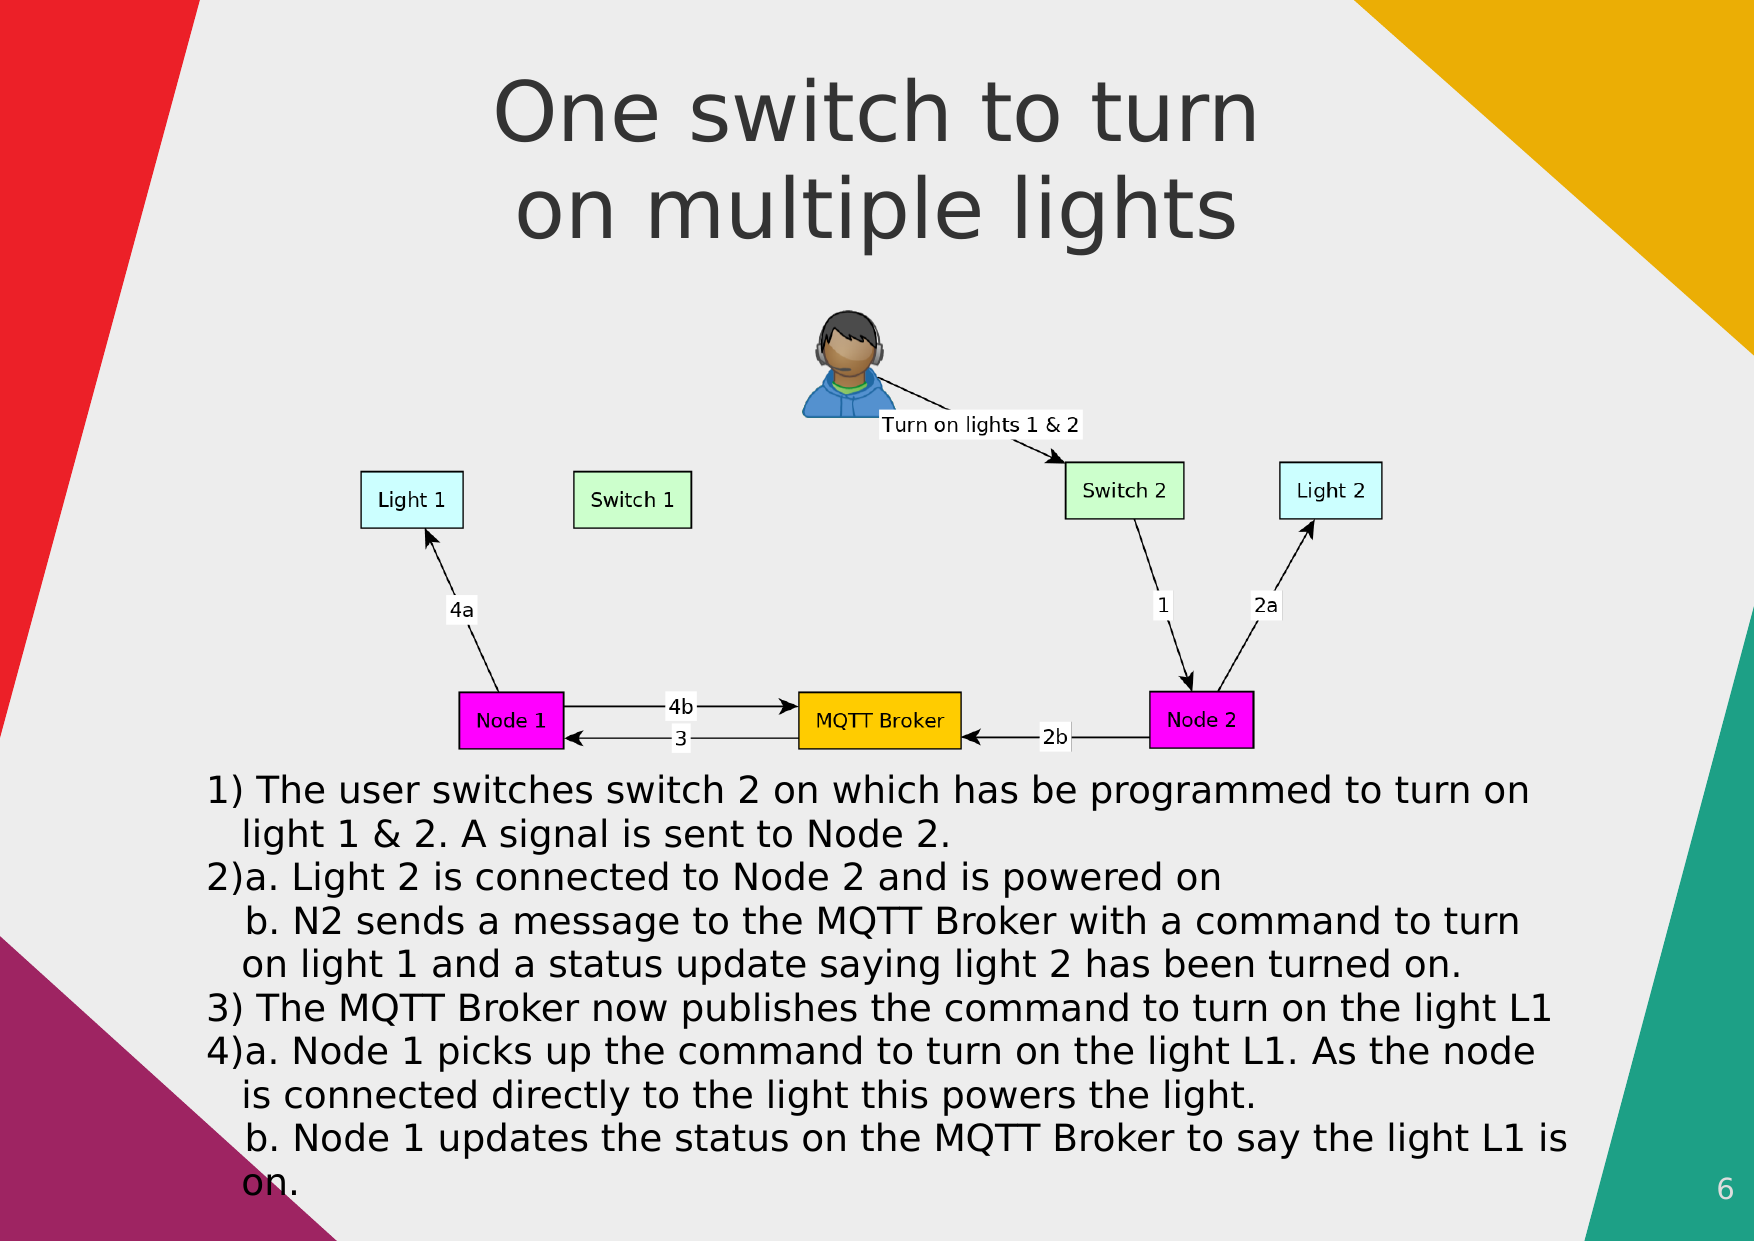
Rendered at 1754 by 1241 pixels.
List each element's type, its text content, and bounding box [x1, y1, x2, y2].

text_box The user switches switch 2 on which has be programmed to turn on light 1 & 2. A signal is sent to Node 2. a. Light 2 is connected to Node 2 and is powered on b. N2 sends a message to the MQTT Broker with a command to turn on light 1 and a status update saying light 2 has been turned on. The MQTT Broker now publishes the command to turn on the light L1 a. Node 1 picks up the command to turn on the light L1. As the node is connected directly to the light this powers the light. b. Node 1 updates the status on the MQTT Broker to say the light L1 is on. [191, 761, 1585, 1241]
title One switch to turn on multiple lights [121, 63, 1633, 260]
picture [307, 178, 1460, 761]
